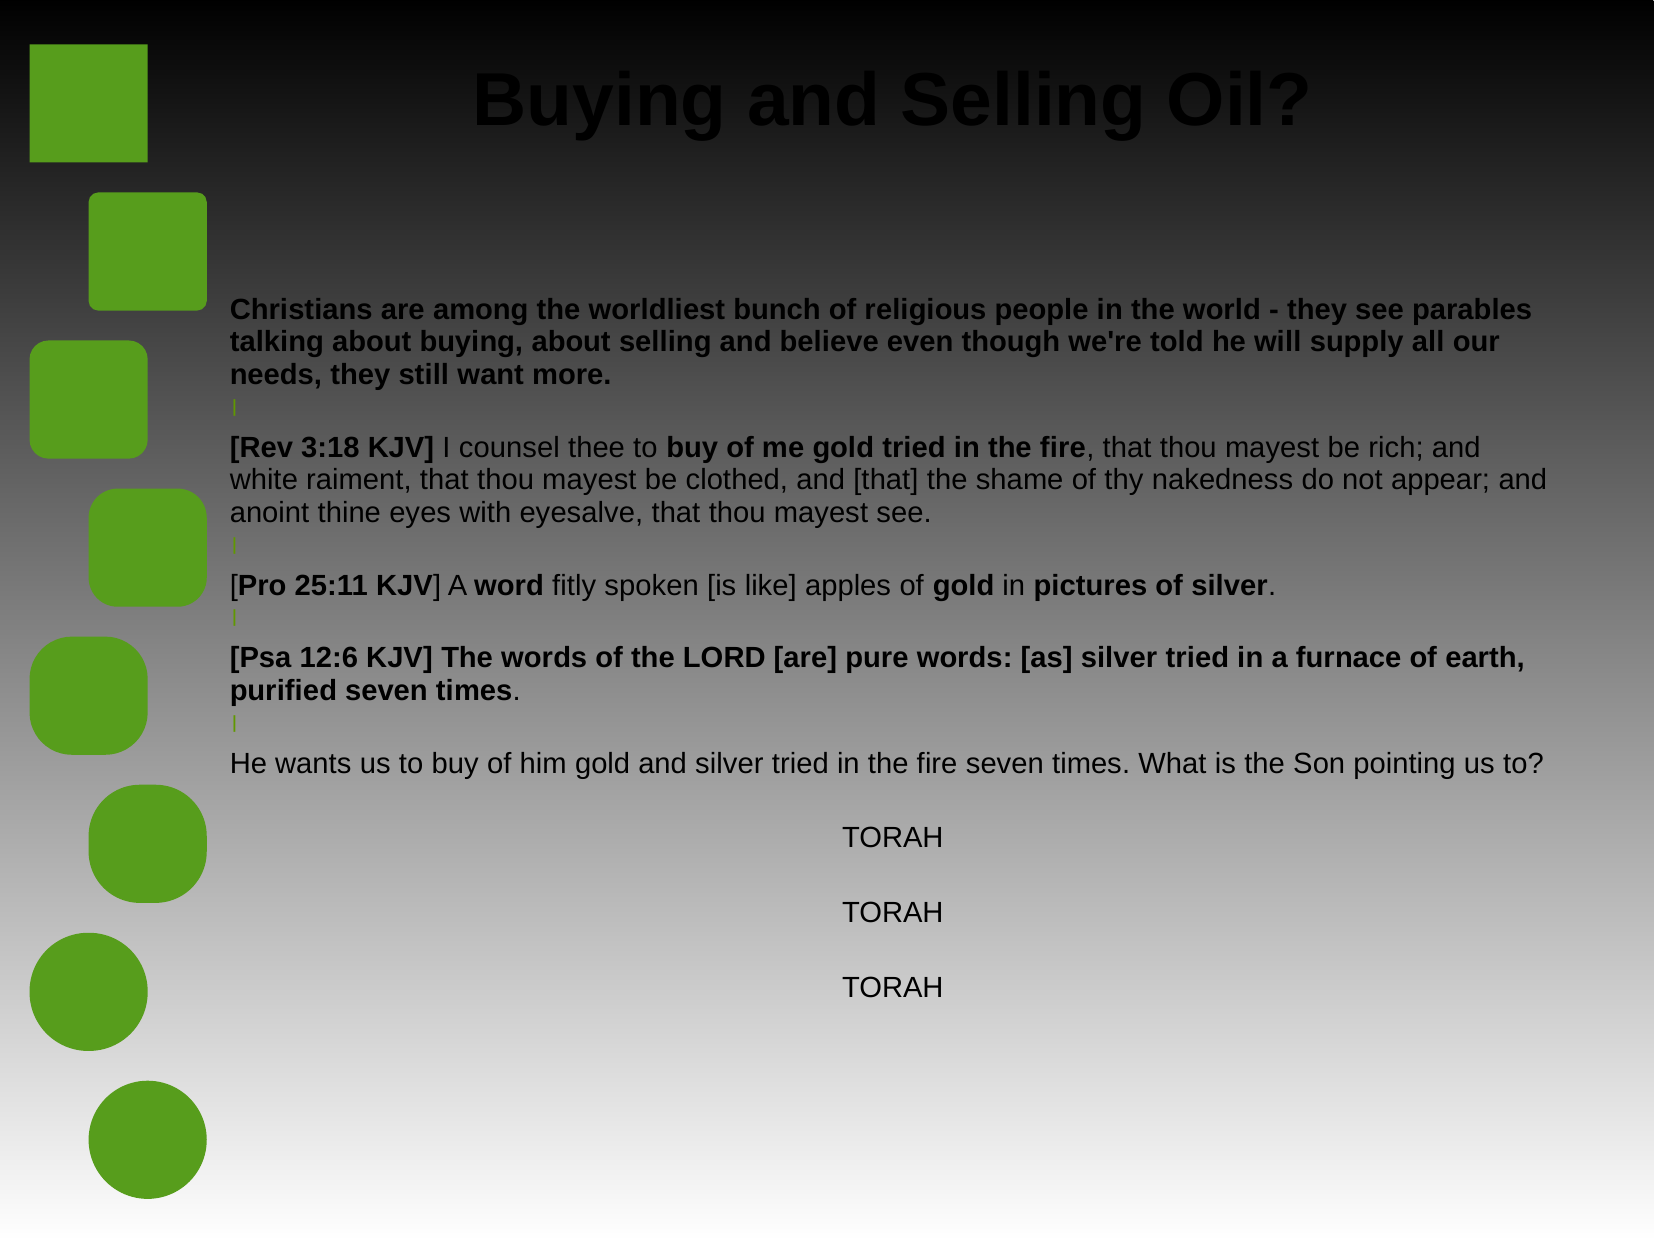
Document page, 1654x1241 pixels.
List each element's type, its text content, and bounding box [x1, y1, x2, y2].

list Christians are among the worldliest bunch of religious people in the world - they see parables talking about buying, about selling and believe even though we're told he will supply all our needs, they still want more. | [Rev 3:18 KJV] I counsel thee to buy of me gold tried in the fire, that thou mayest be rich; and white raiment, that thou mayest be clothed, and [that] the shame of thy nakedness do not appear; and anoint thine eyes with eyesalve, that thou mayest see. | [Pro 25:11 KJV] A word fitly spoken [is like] apples of gold in pictures of silver. | [Psa 12:6 KJV] The words of the LORD [are] pure words: [as] silver tried in a furnace of earth, purified seven times. | He wants us to buy of him gold and silver tried in the fire seven times. What is the Son pointing us to? TORAH TORAH TORAH [214, 285, 1571, 1177]
title Buying and Selling Oil? [214, 49, 1571, 236]
